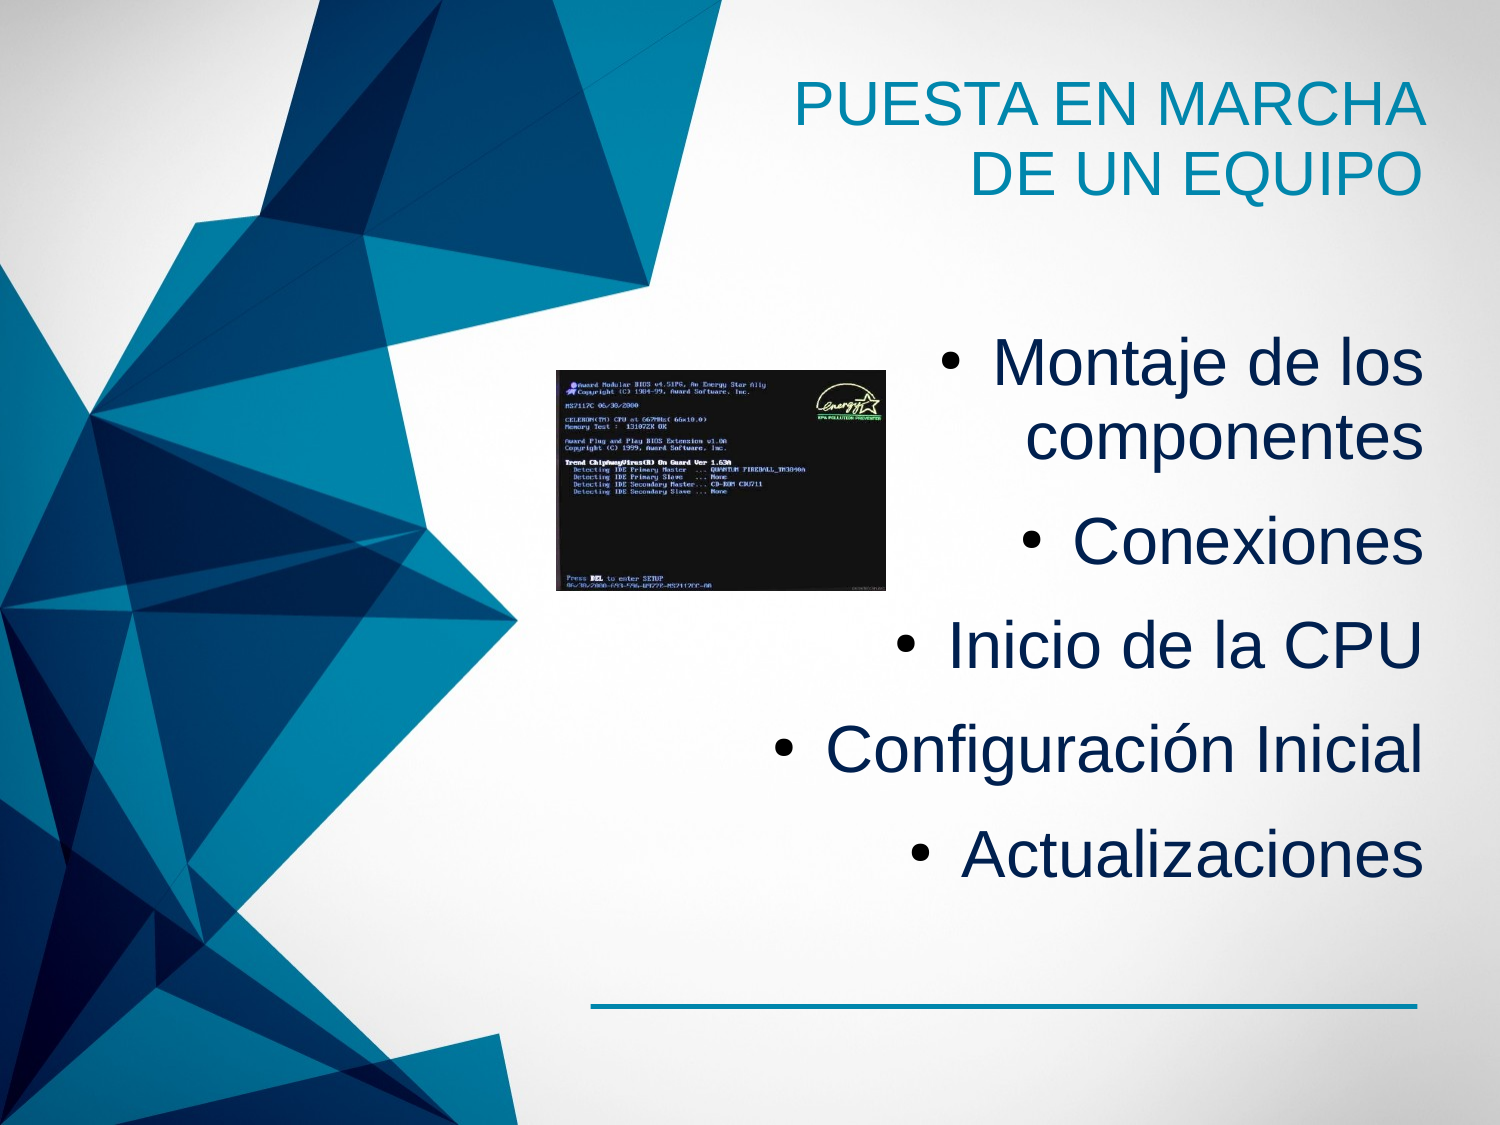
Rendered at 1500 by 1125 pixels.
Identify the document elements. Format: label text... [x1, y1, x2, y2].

list Montaje de los componentes Conexiones Inicio de la CPU Configuración Inicial Actualizaciones [590, 324, 1425, 1006]
title PUESTA EN MARCHA DE UN EQUIPO [708, 44, 1425, 233]
picture [0, 0, 1500, 1125]
